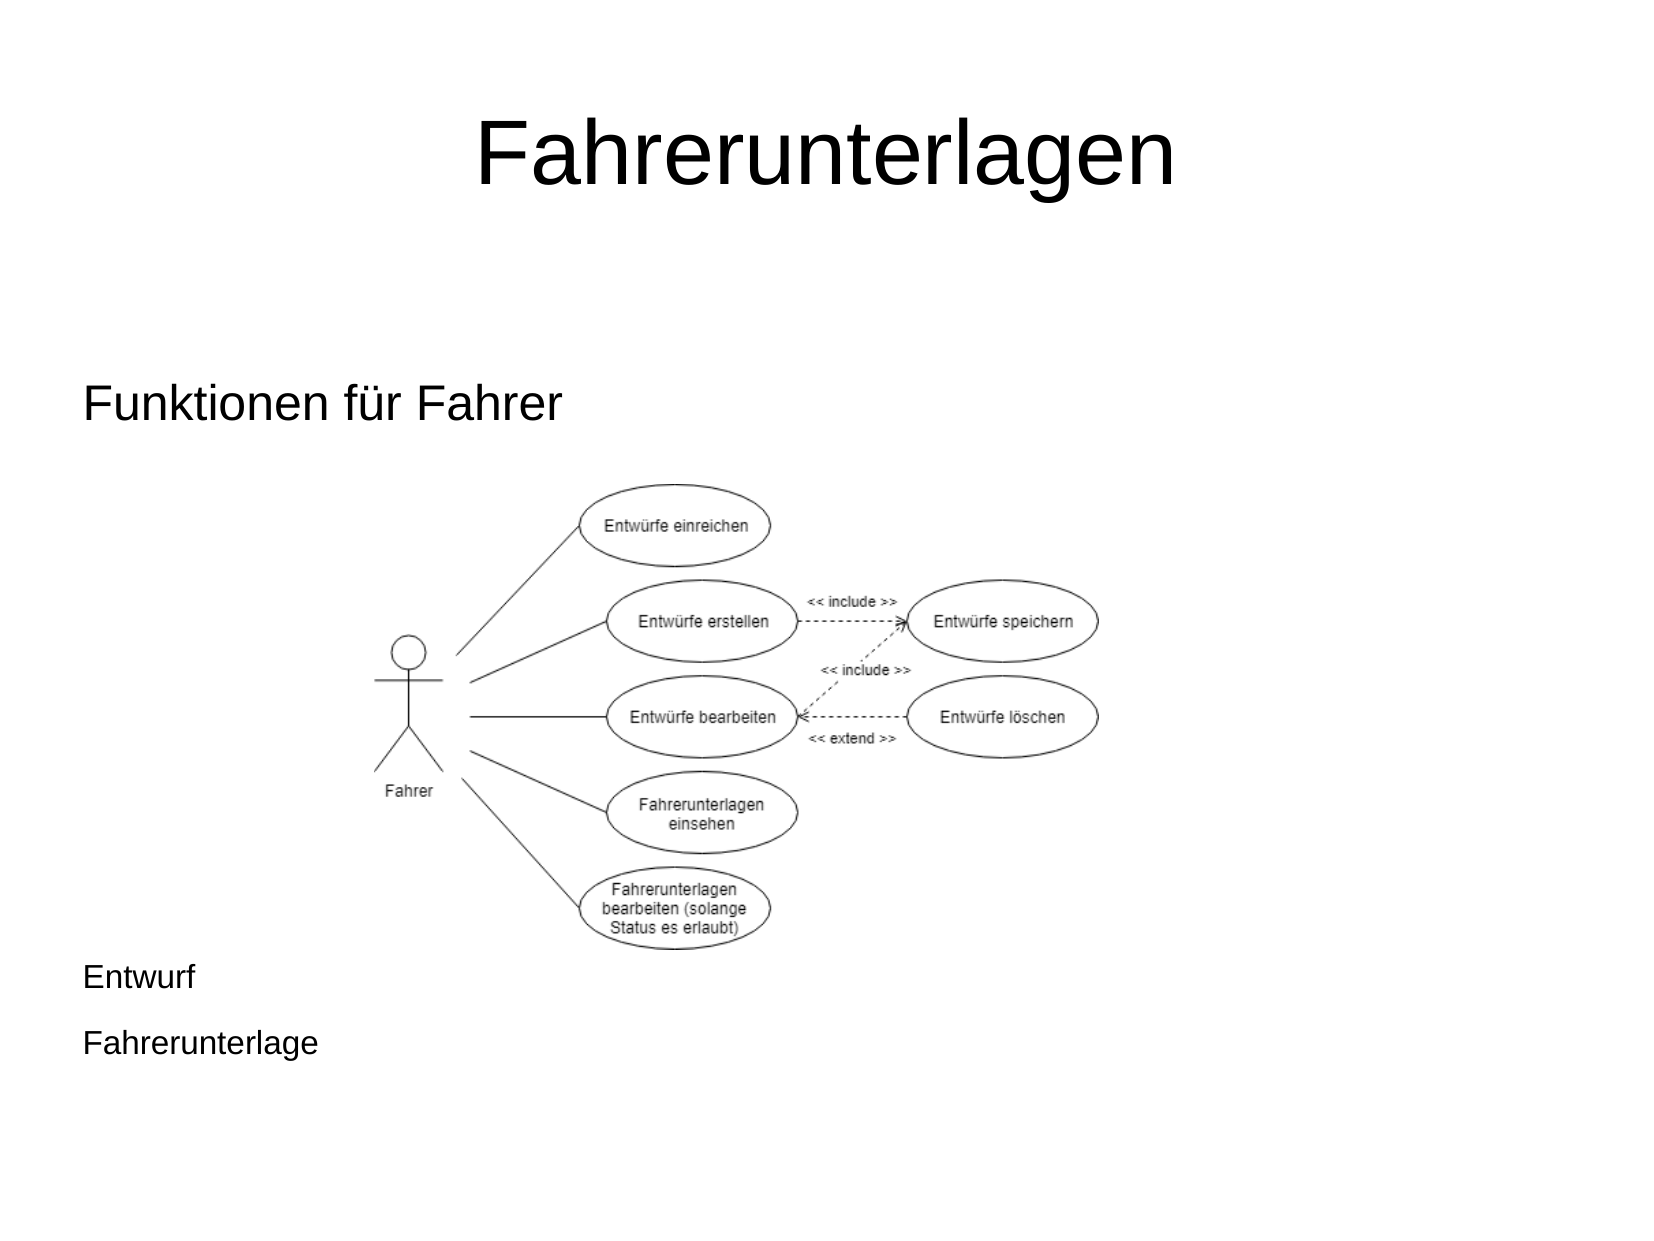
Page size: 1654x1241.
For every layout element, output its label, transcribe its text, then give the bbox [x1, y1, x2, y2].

title Fahrerunterlagen [82, 49, 1571, 257]
list Funktionen für Fahrer Entwurf Fahrerunterlage [82, 290, 1571, 1109]
picture [374, 484, 1099, 950]
